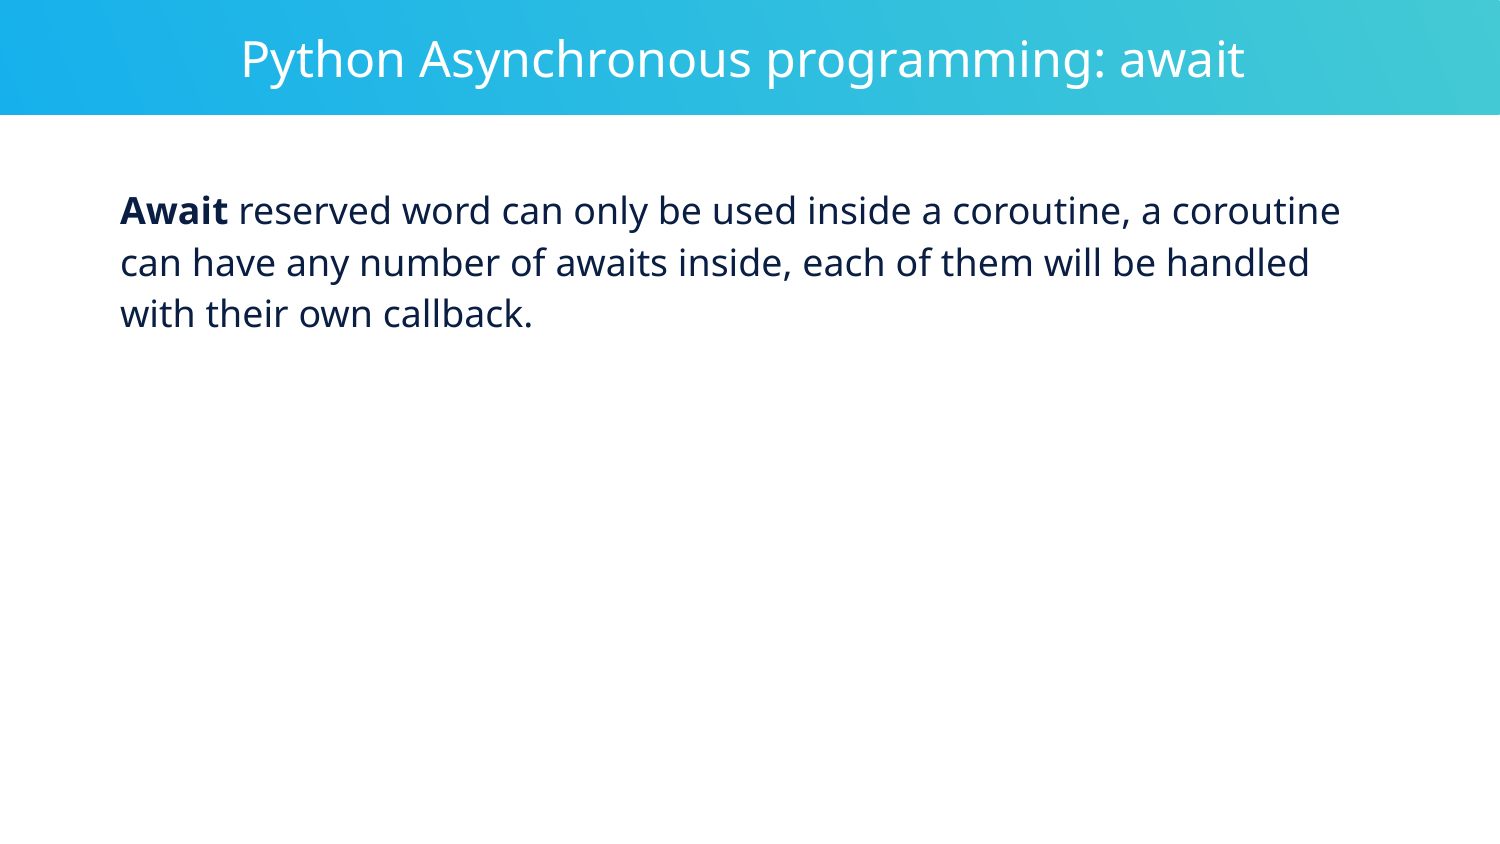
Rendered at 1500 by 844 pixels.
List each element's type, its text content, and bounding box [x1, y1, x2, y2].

text_box Await reserved word can only be used inside a coroutine, a coroutine can have any number of awaits inside, each of them will be handled with their own callback. [105, 165, 1411, 781]
text_box Python Asynchronous programming: await [0, 0, 1500, 115]
